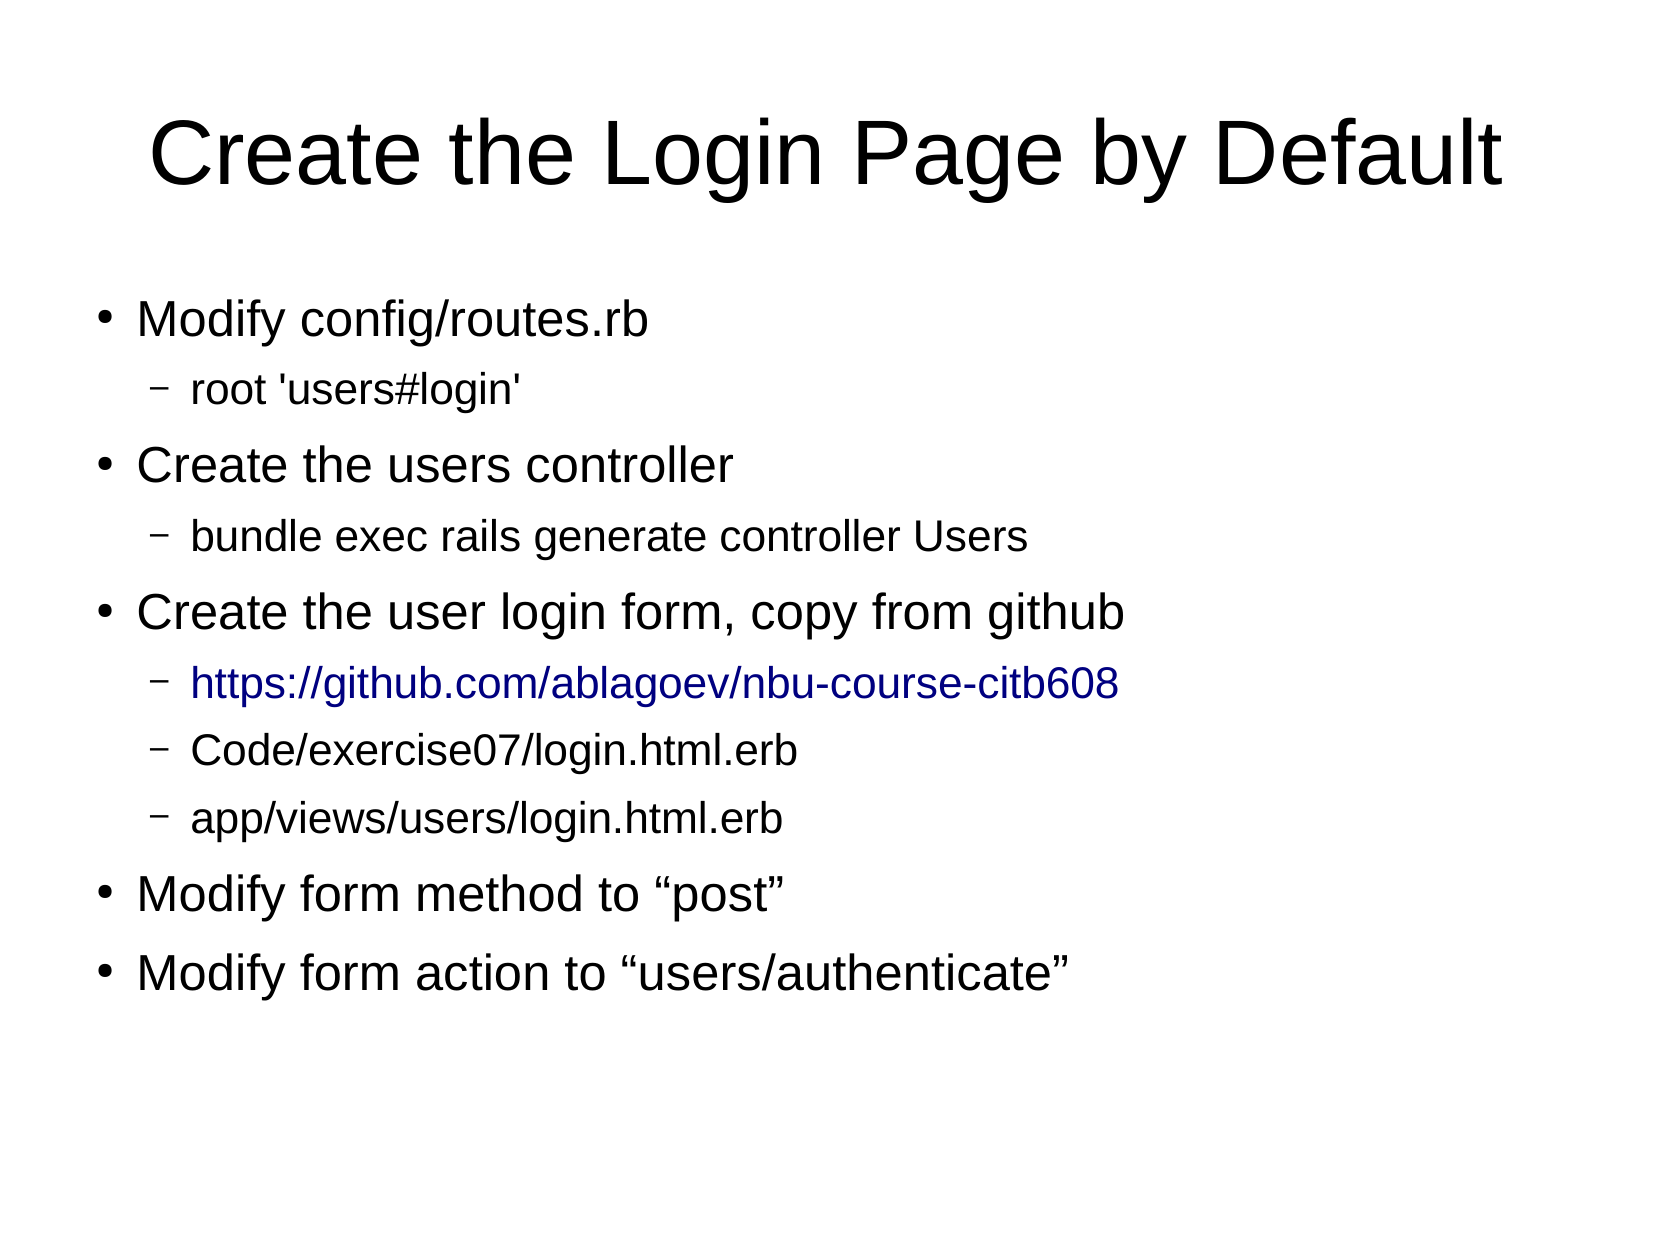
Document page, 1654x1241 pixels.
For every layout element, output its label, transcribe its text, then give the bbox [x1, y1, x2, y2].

title Create the Login Page by Default [82, 49, 1571, 257]
list Modify config/routes.rb root 'users#login' Create the users controller bundle exec rails generate controller Users Create the user login form, copy from github https://github.com/ablagoev/nbu-course-citb608 Code/exercise07/login.html.erb app/views/users/login.html.erb Modify form method to “post” Modify form action to “users/authenticate” [82, 290, 1571, 1010]
